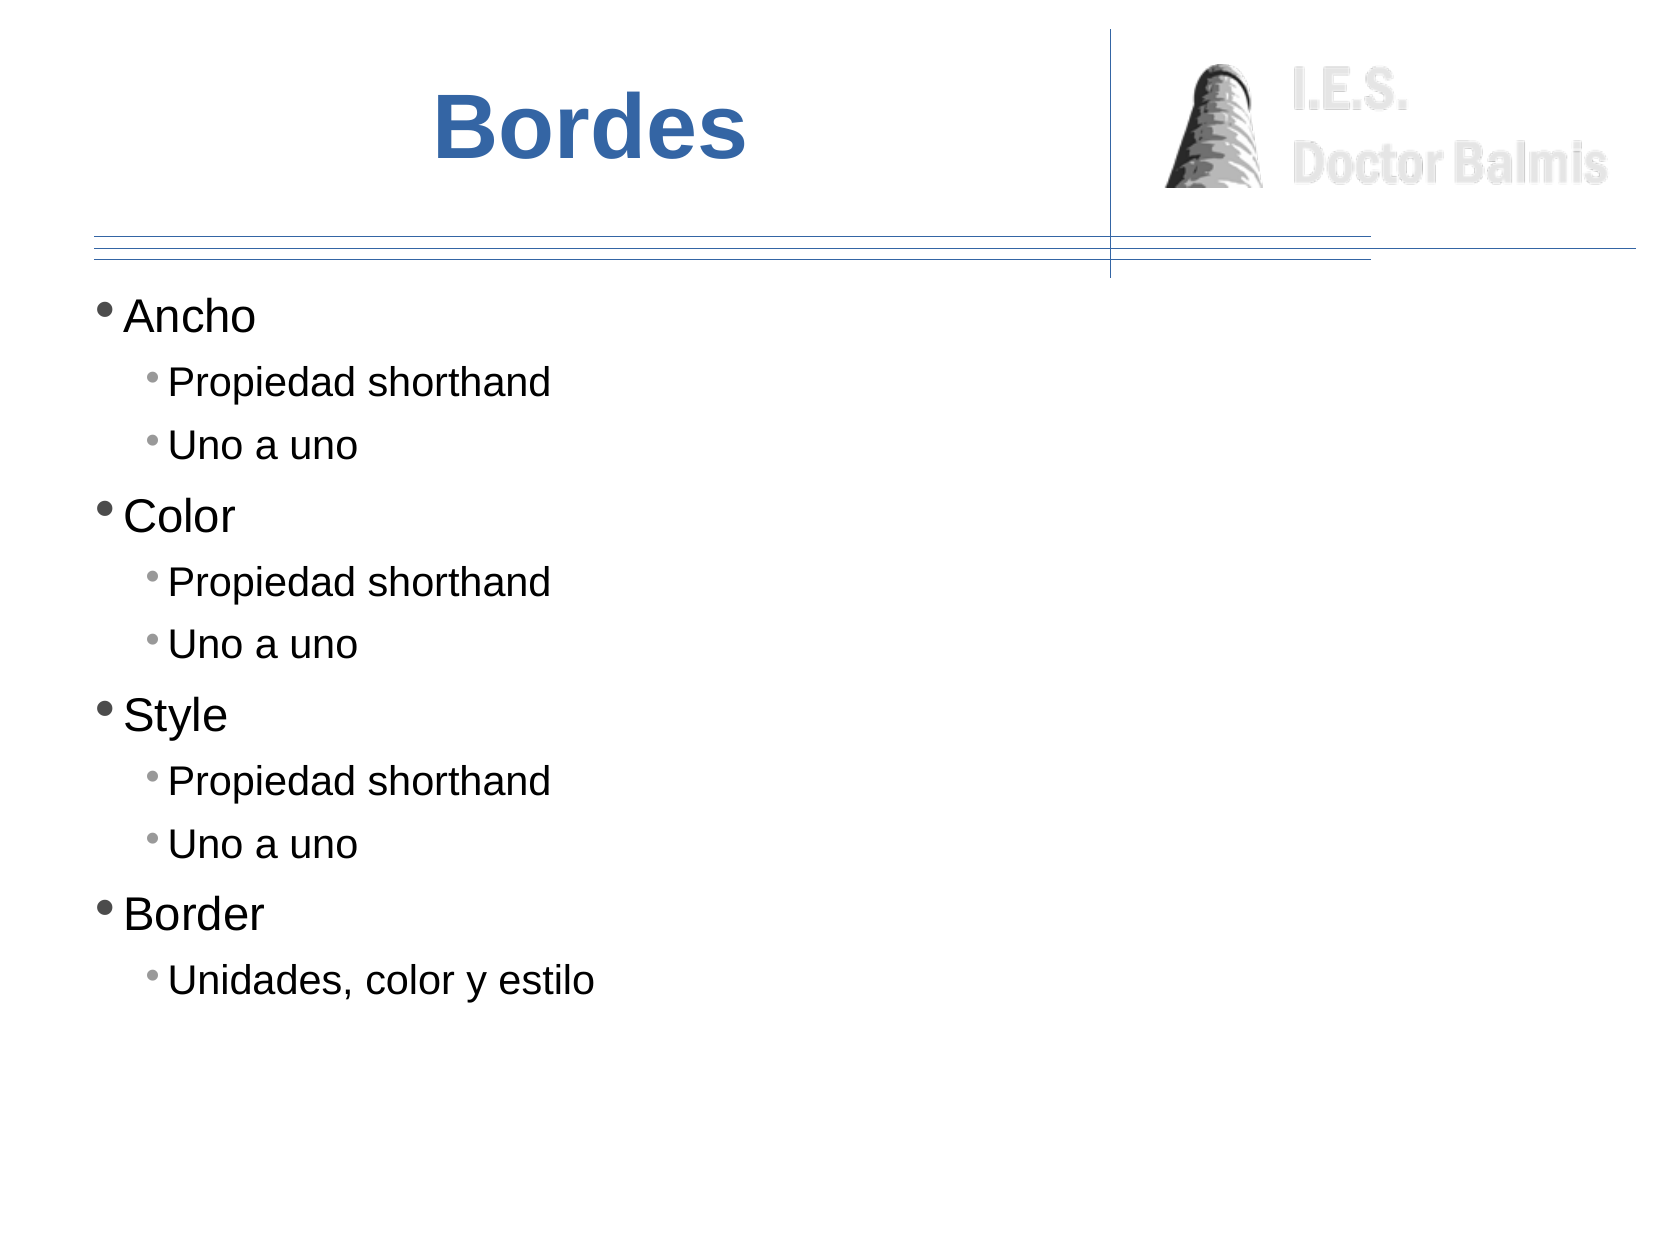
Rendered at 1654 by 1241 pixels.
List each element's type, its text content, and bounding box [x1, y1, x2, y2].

list Ancho Propiedad shorthand Uno a uno Color Propiedad shorthand Uno a uno Style Propiedad shorthand Uno a uno Border Unidades, color y estilo [82, 290, 1571, 1010]
title Bordes [118, 23, 1063, 231]
picture [1133, 64, 1619, 188]
